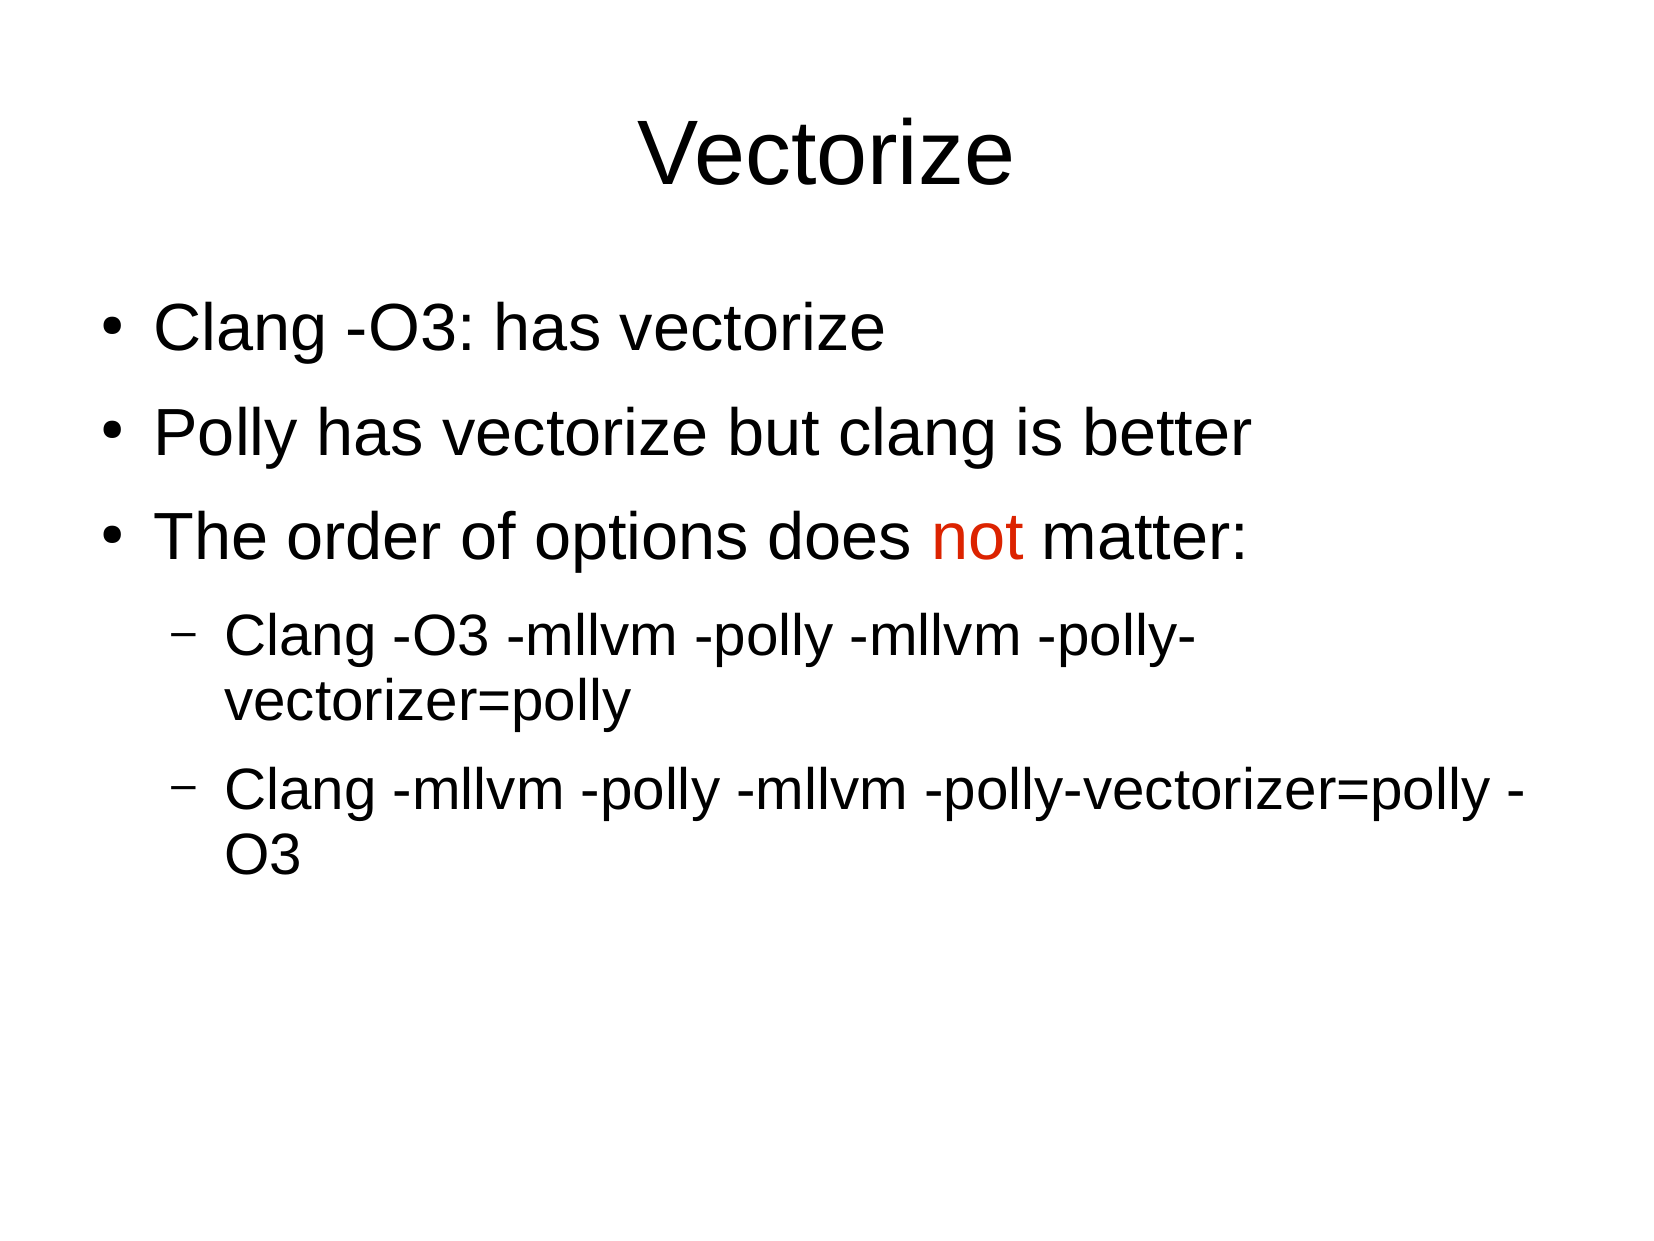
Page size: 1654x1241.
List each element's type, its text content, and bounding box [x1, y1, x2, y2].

list Clang -O3: has vectorize Polly has vectorize but clang is better The order of options does not matter: Clang -O3 -mllvm -polly -mllvm -polly-vectorizer=polly Clang -mllvm -polly -mllvm -polly-vectorizer=polly -O3 [82, 290, 1538, 1010]
title Vectorize [82, 49, 1571, 257]
